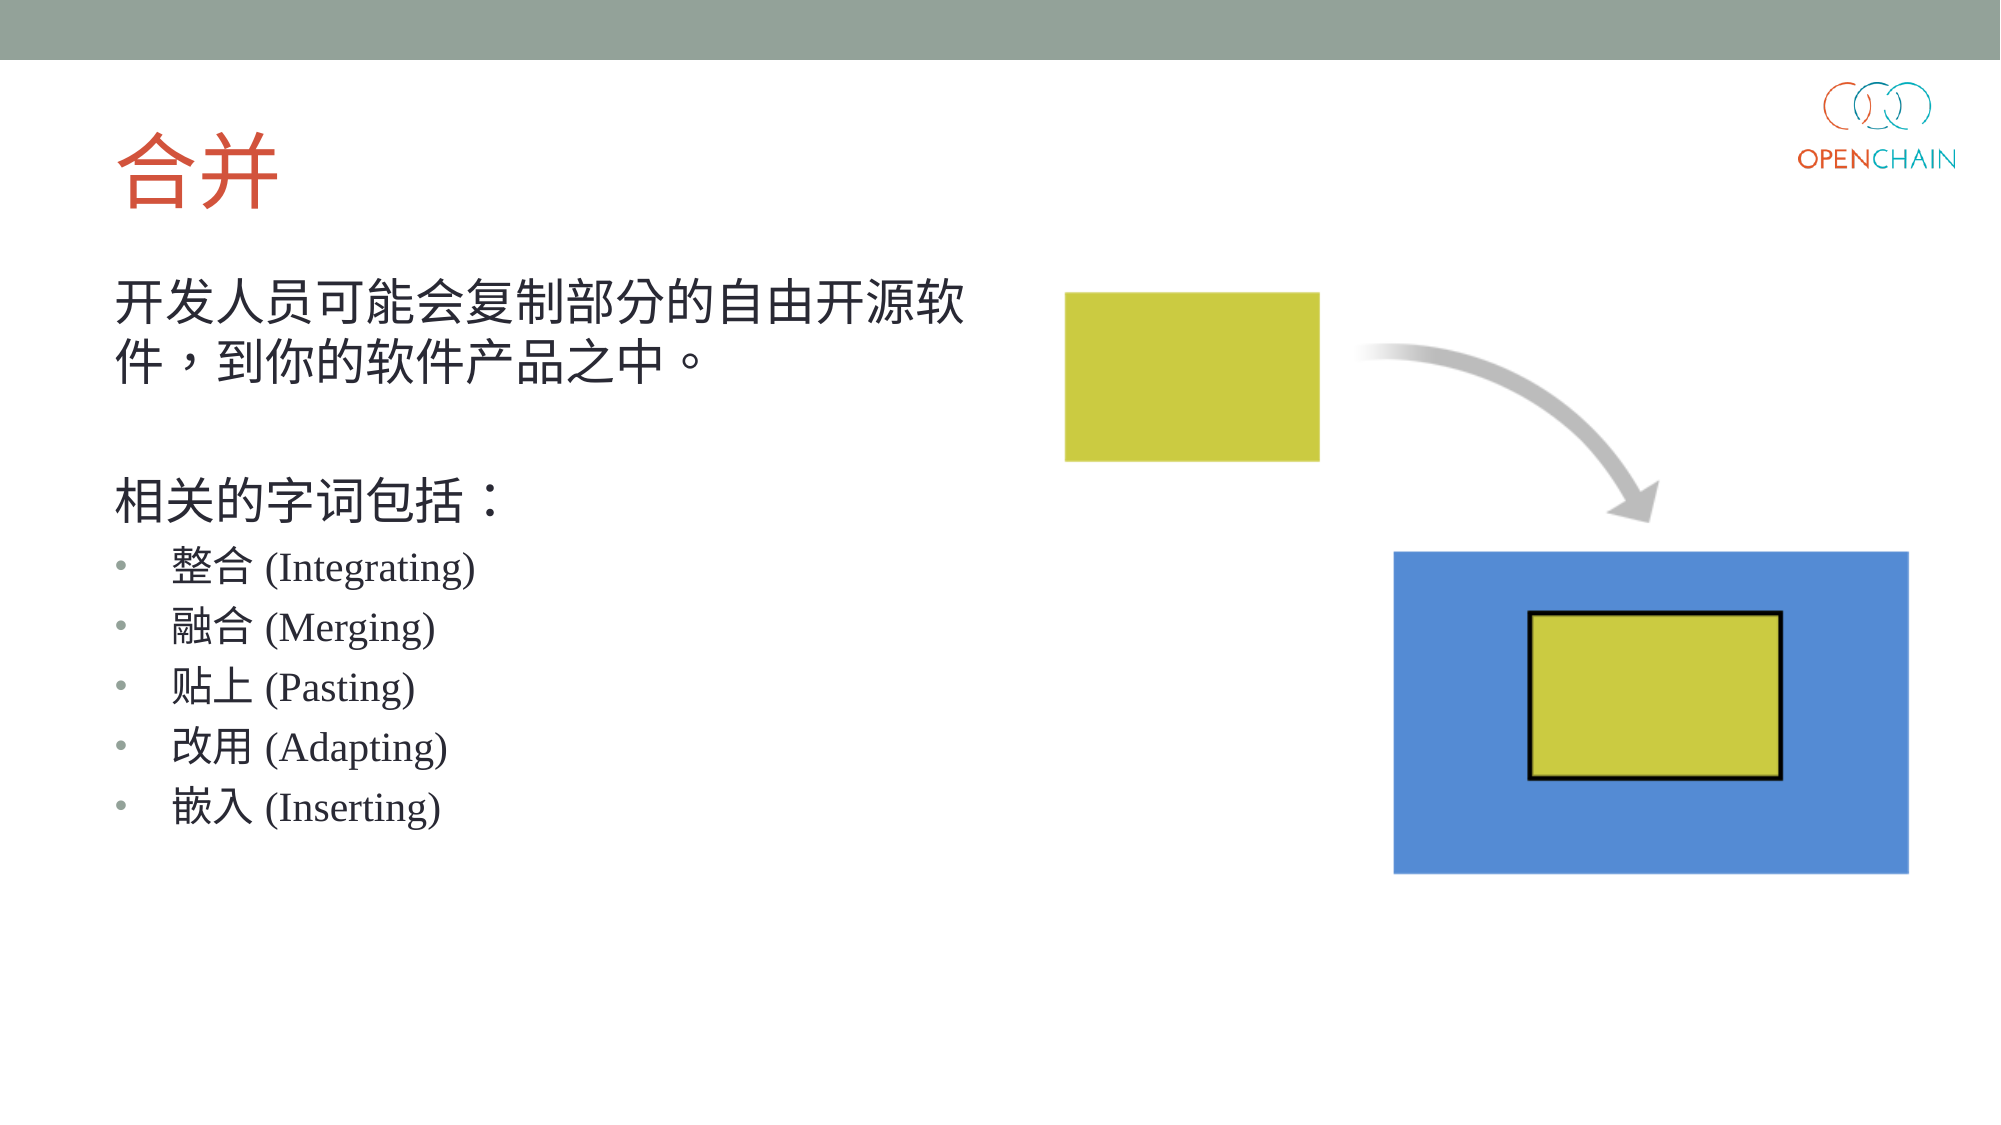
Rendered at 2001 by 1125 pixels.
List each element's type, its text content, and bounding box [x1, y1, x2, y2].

picture [873, 225, 2000, 928]
title 合并 [99, 87, 1900, 250]
list 开发人员可能会复制部分的自由开源软件，到你的软件产品之中。 相关的字词包括： 整合(Integrating) 融合(Merging) 贴上(Pasting) 改用(Adapting) 嵌入(Inserting) [99, 262, 1026, 1063]
picture [1798, 82, 1955, 169]
